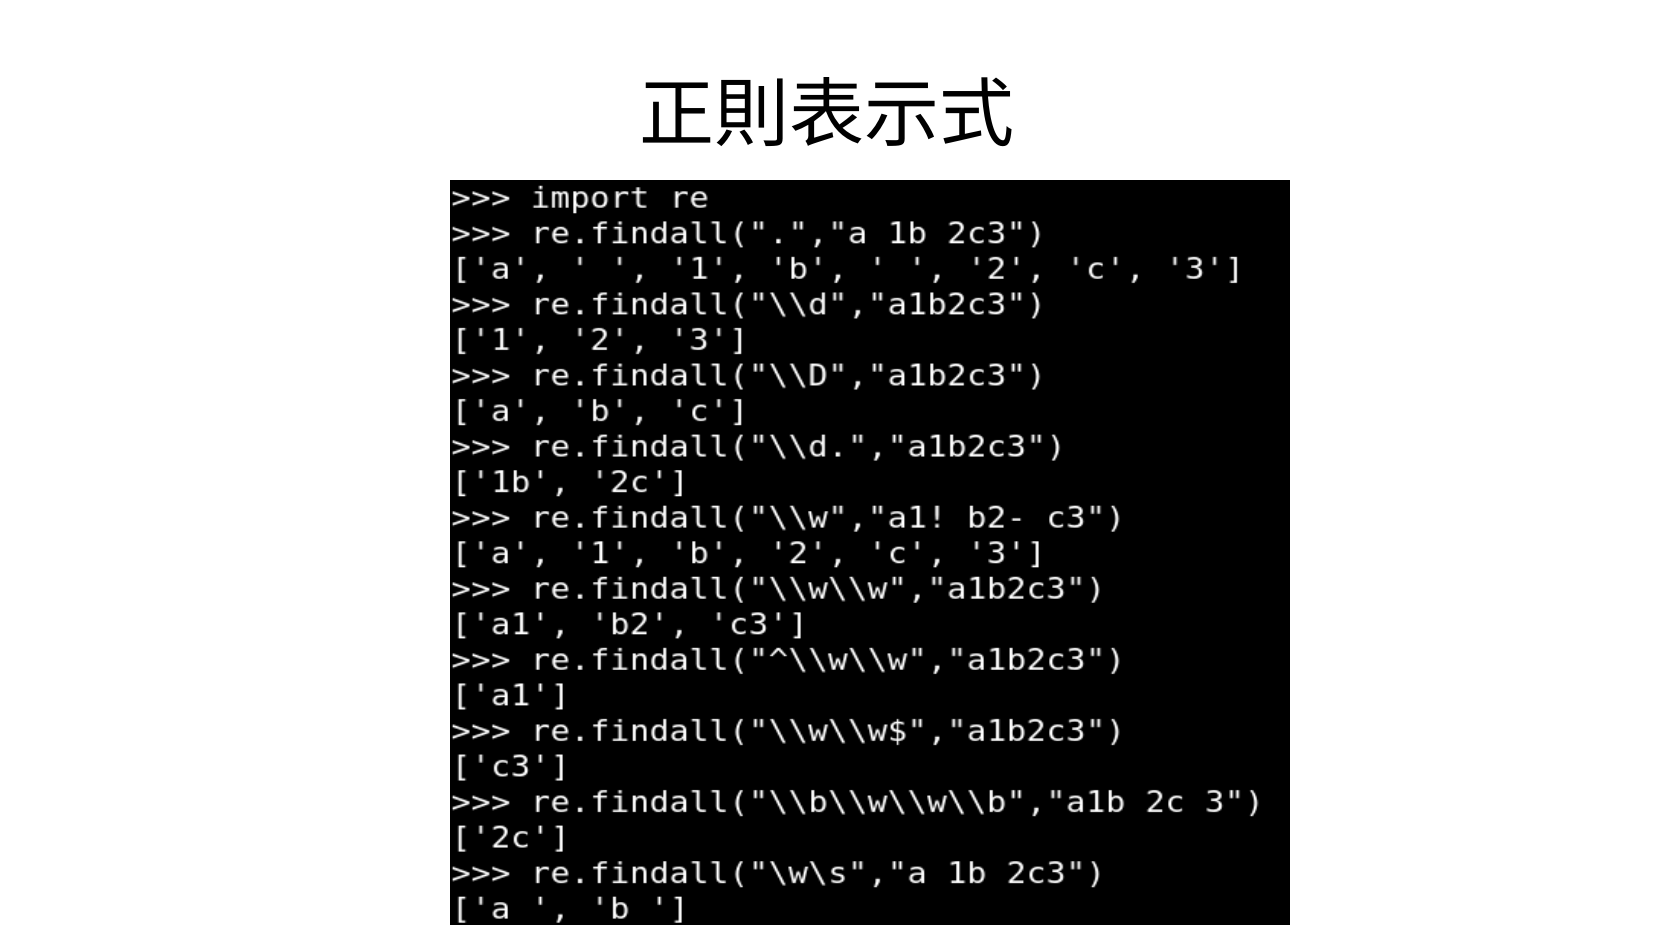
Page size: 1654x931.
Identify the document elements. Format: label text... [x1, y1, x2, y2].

title 正則表示式 [82, 37, 1571, 193]
picture [450, 180, 1291, 925]
